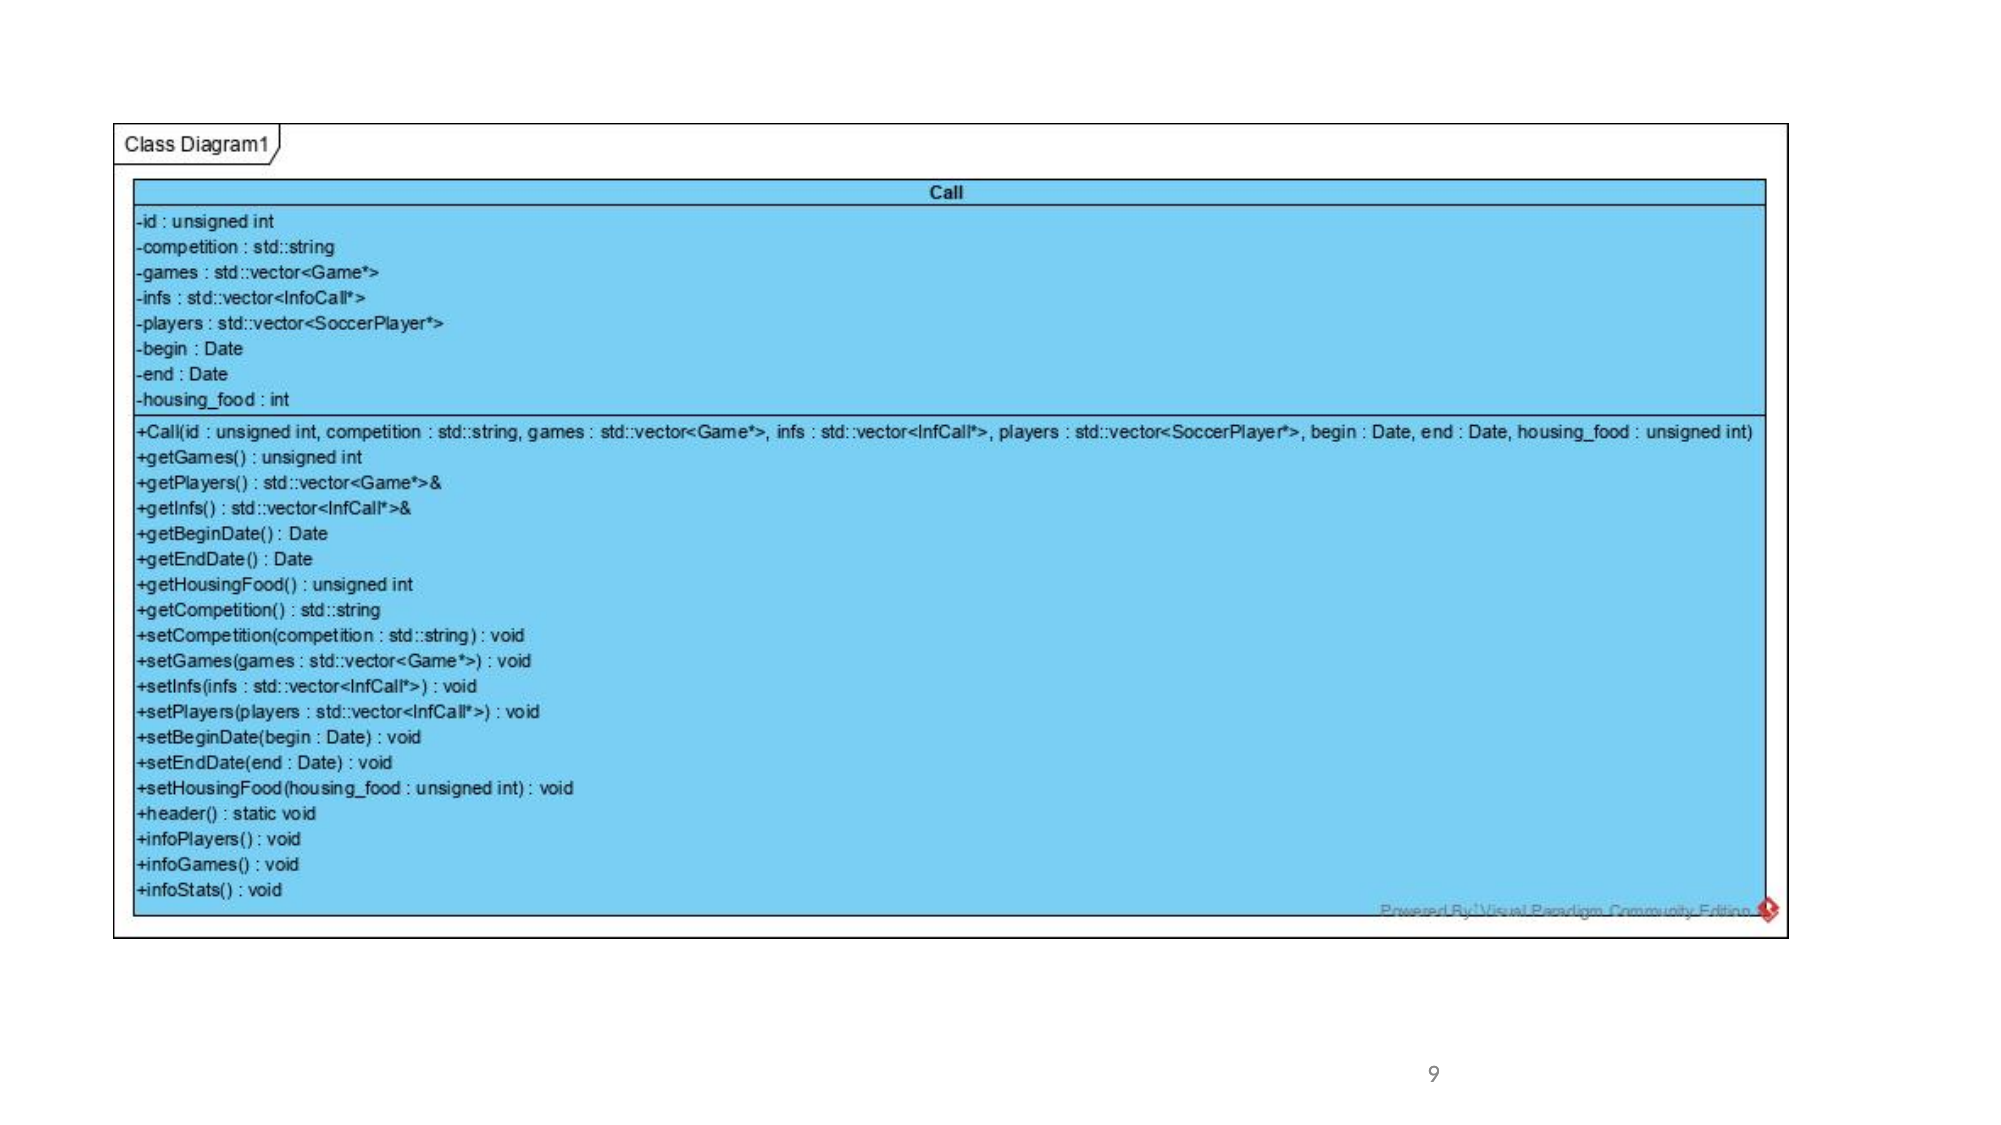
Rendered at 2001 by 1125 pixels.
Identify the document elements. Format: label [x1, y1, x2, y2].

picture [113, 123, 1790, 939]
text_box [1412, 1042, 1863, 1103]
